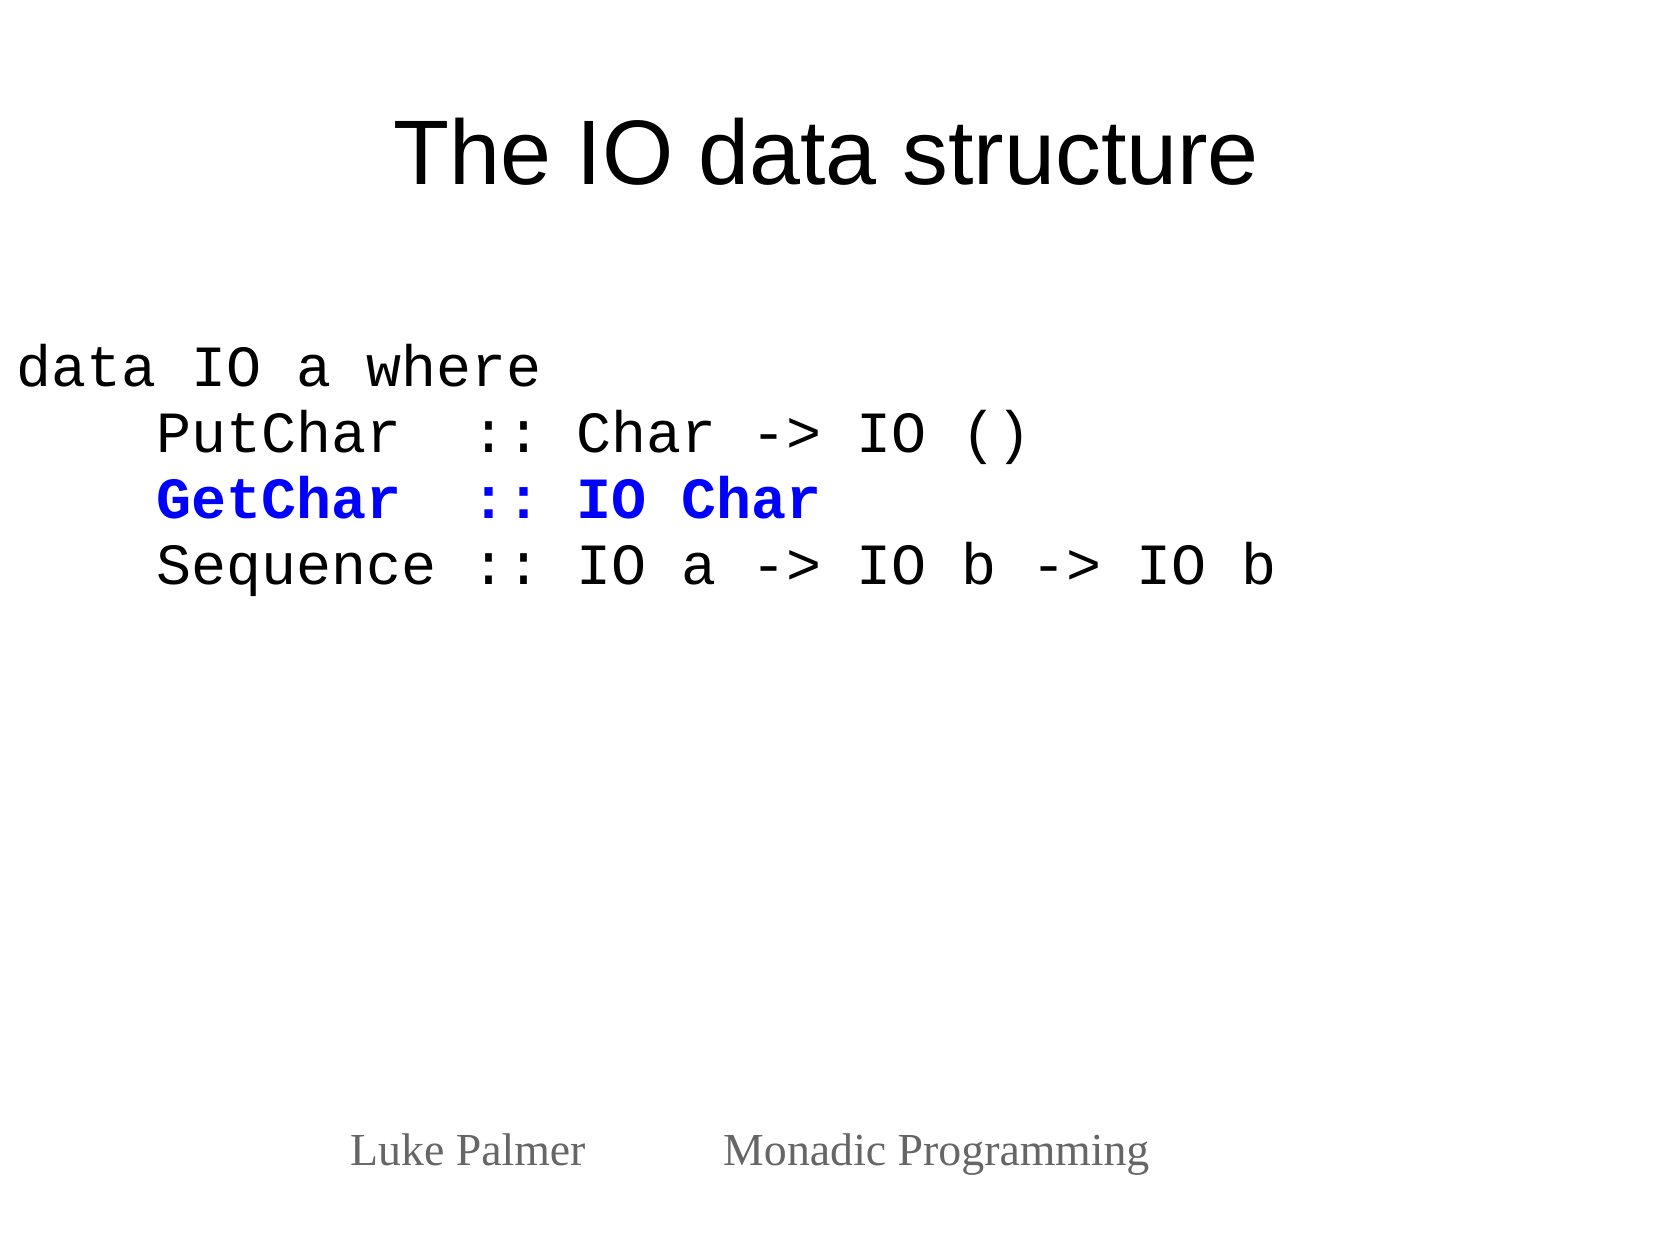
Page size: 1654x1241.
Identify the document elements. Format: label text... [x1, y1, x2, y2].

text_box data IO a where PutChar :: Char -> IO () GetChar :: IO Char Sequence :: IO a -> IO b -> IO b [0, 328, 1576, 611]
title The IO data structure [82, 49, 1571, 257]
